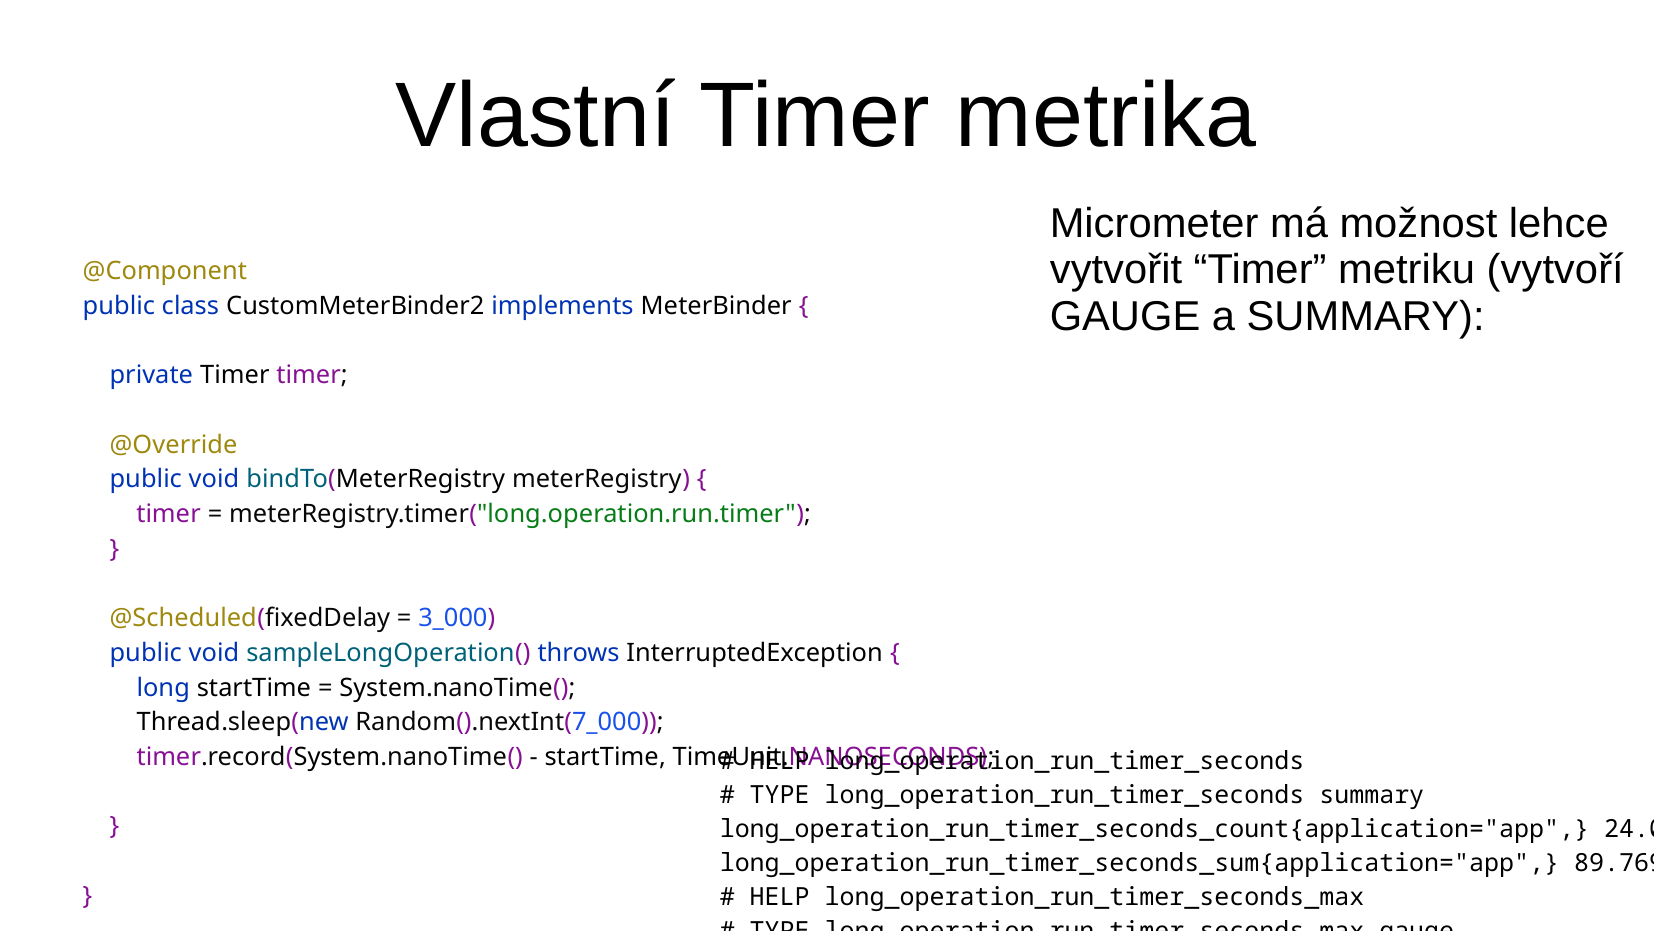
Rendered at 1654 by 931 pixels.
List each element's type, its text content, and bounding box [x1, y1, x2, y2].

text_box Micrometer má možnost lehce vytvořit “Timer” metriku (vytvoří GAUGE a SUMMARY): [1035, 192, 1654, 349]
title Vlastní Timer metrika [82, 37, 1571, 193]
text_box # HELP long_operation_run_timer_seconds # TYPE long_operation_run_timer_seconds summary long_operation_run_timer_seconds_count{application="app",} 24.0 long_operation_run_timer_seconds_sum{application="app",} 89.7692185 # HELP long_operation_run_timer_seconds_max # TYPE long_operation_run_timer_seconds_max gauge long_operation_run_timer_seconds_max{application="app",} 6.4372651 [705, 735, 1654, 931]
list @Component public class CustomMeterBinder2 implements MeterBinder { private Timer timer; @Override public void bindTo(MeterRegistry meterRegistry) { timer = meterRegistry.timer("long.operation.run.timer"); } @Scheduled(fixedDelay = 3_000) public void sampleLongOperation() throws InterruptedException { long startTime = System.nanoTime(); Thread.sleep(new Random().nextInt(7_000)); timer.record(System.nanoTime() - startTime, TimeUnit.NANOSECONDS); } } [82, 217, 1571, 916]
